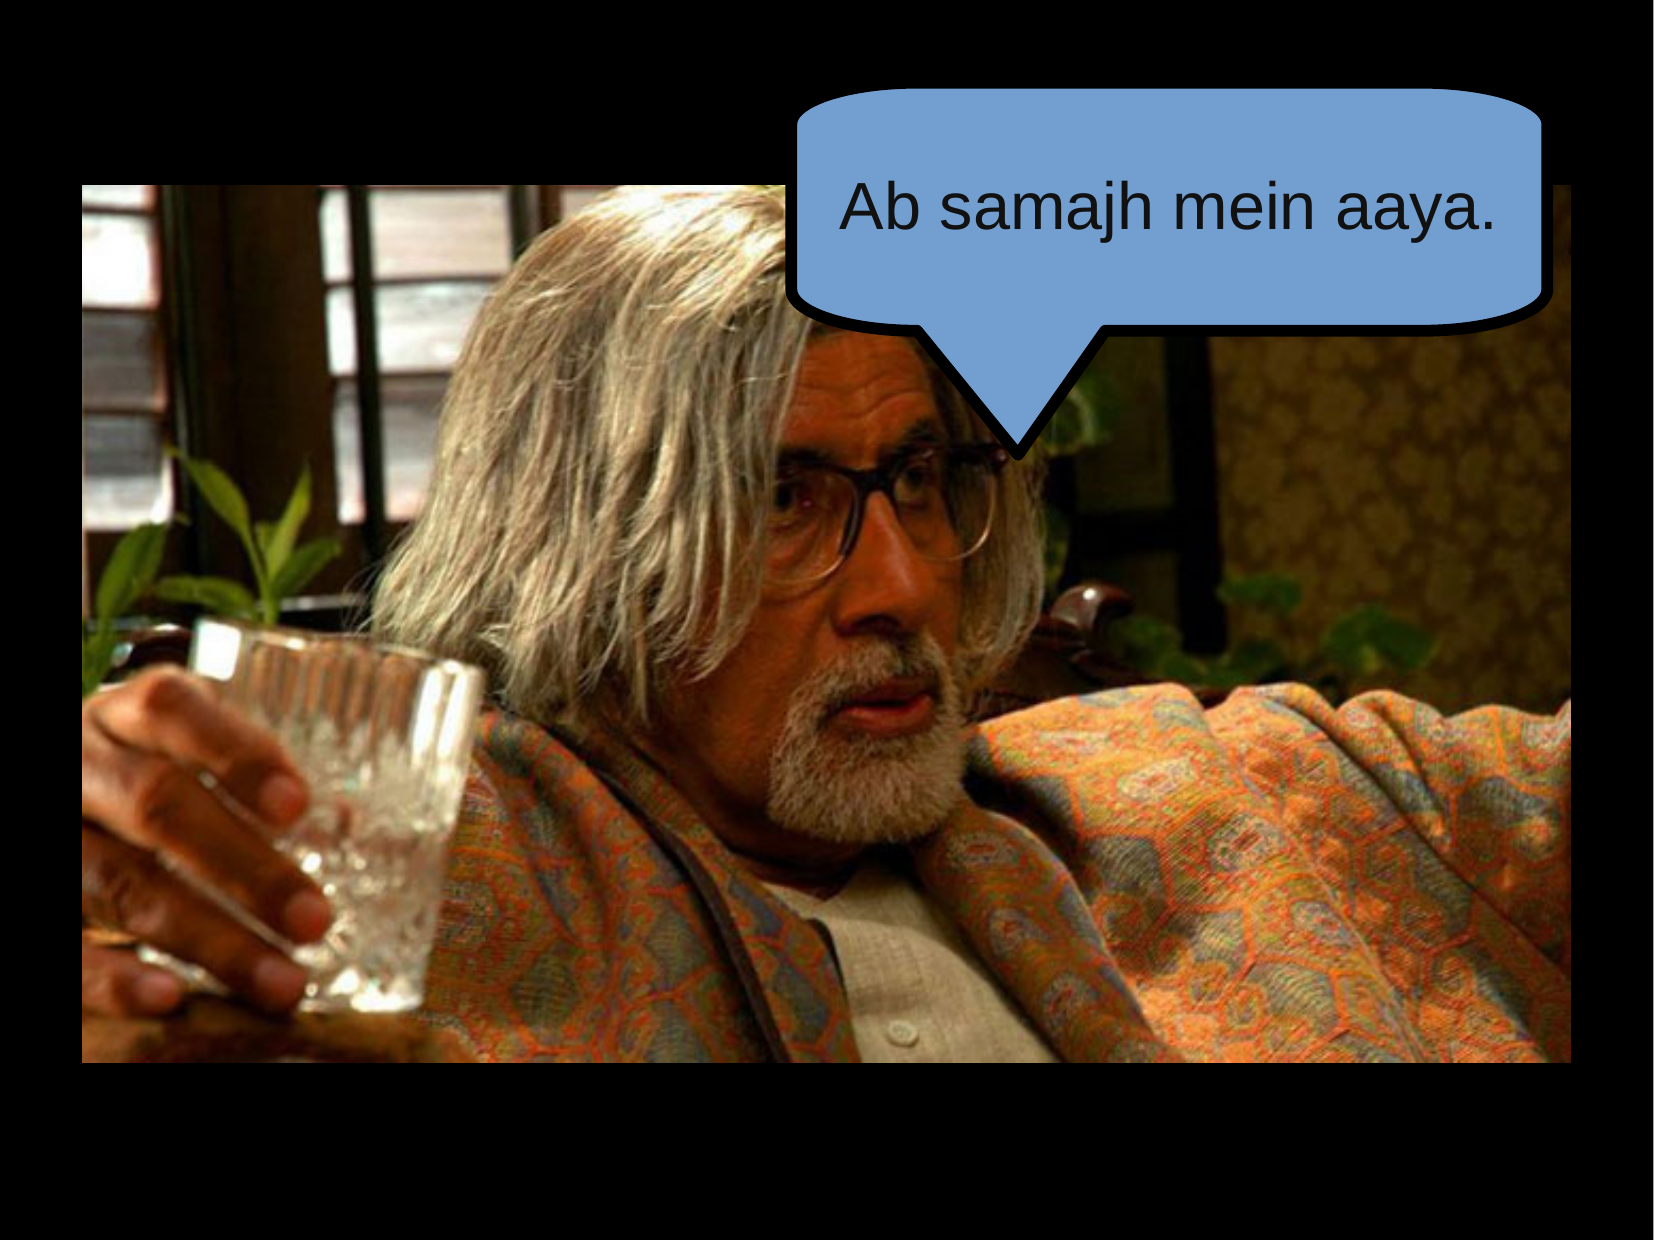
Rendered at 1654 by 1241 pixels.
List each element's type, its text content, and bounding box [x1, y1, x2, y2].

text_box Ab samajh mein aaya. [791, 82, 1548, 455]
picture [82, 185, 1571, 1063]
